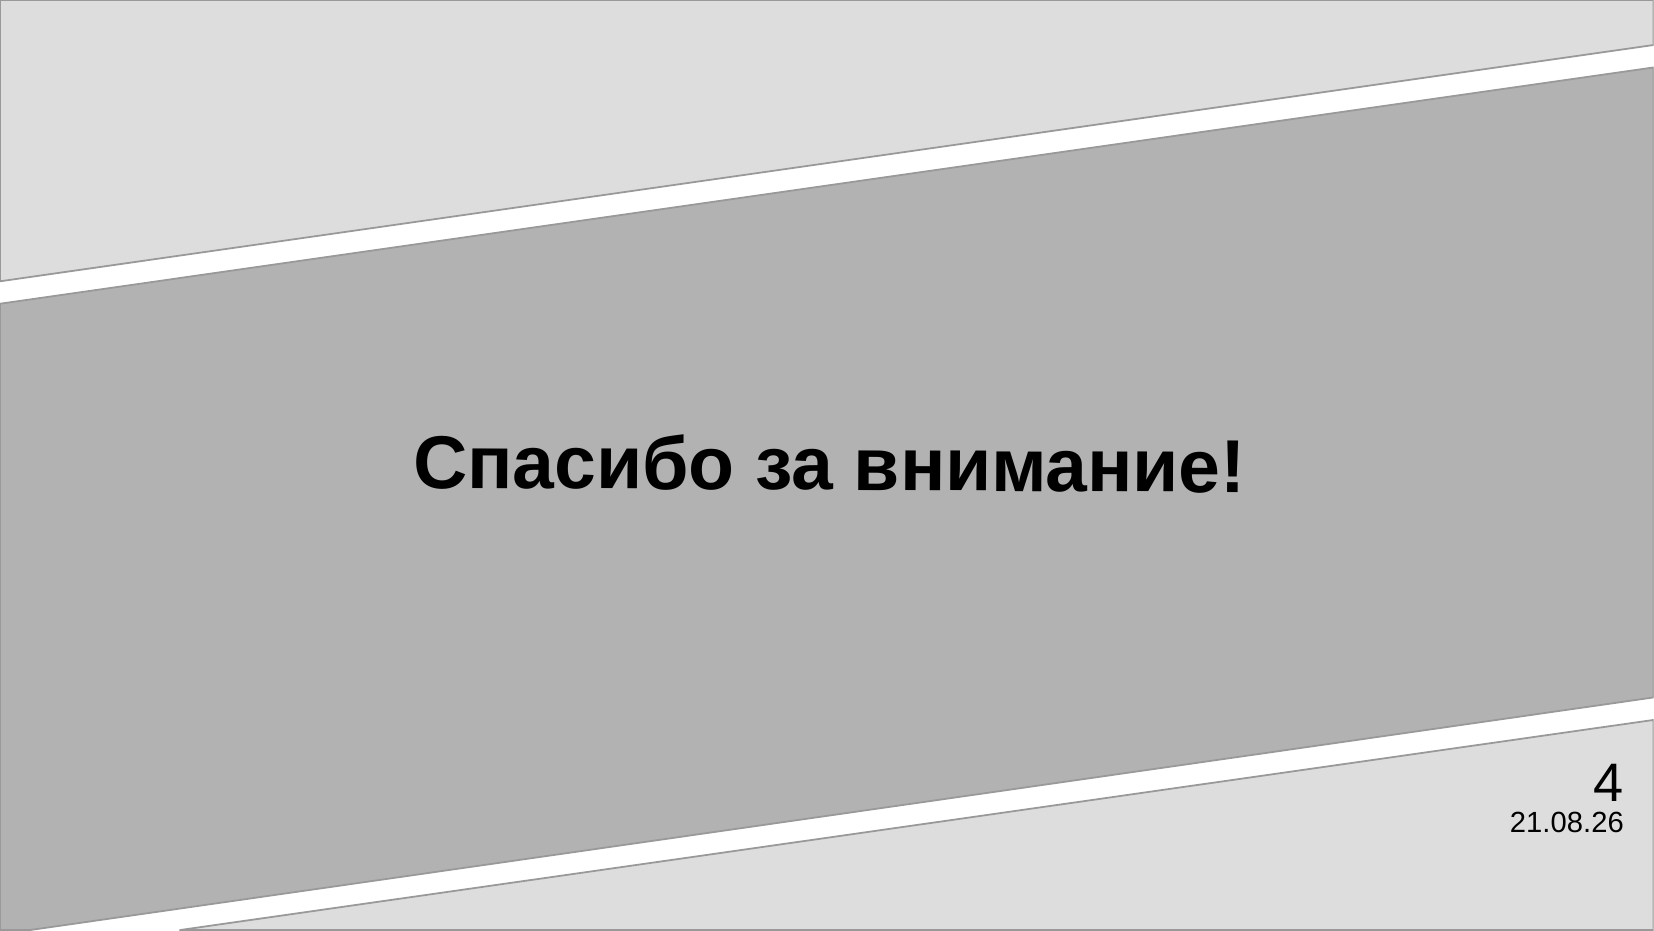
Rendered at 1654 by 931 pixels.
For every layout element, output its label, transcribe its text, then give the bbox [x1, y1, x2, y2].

title Спасибо за внимание! [413, 383, 1654, 548]
